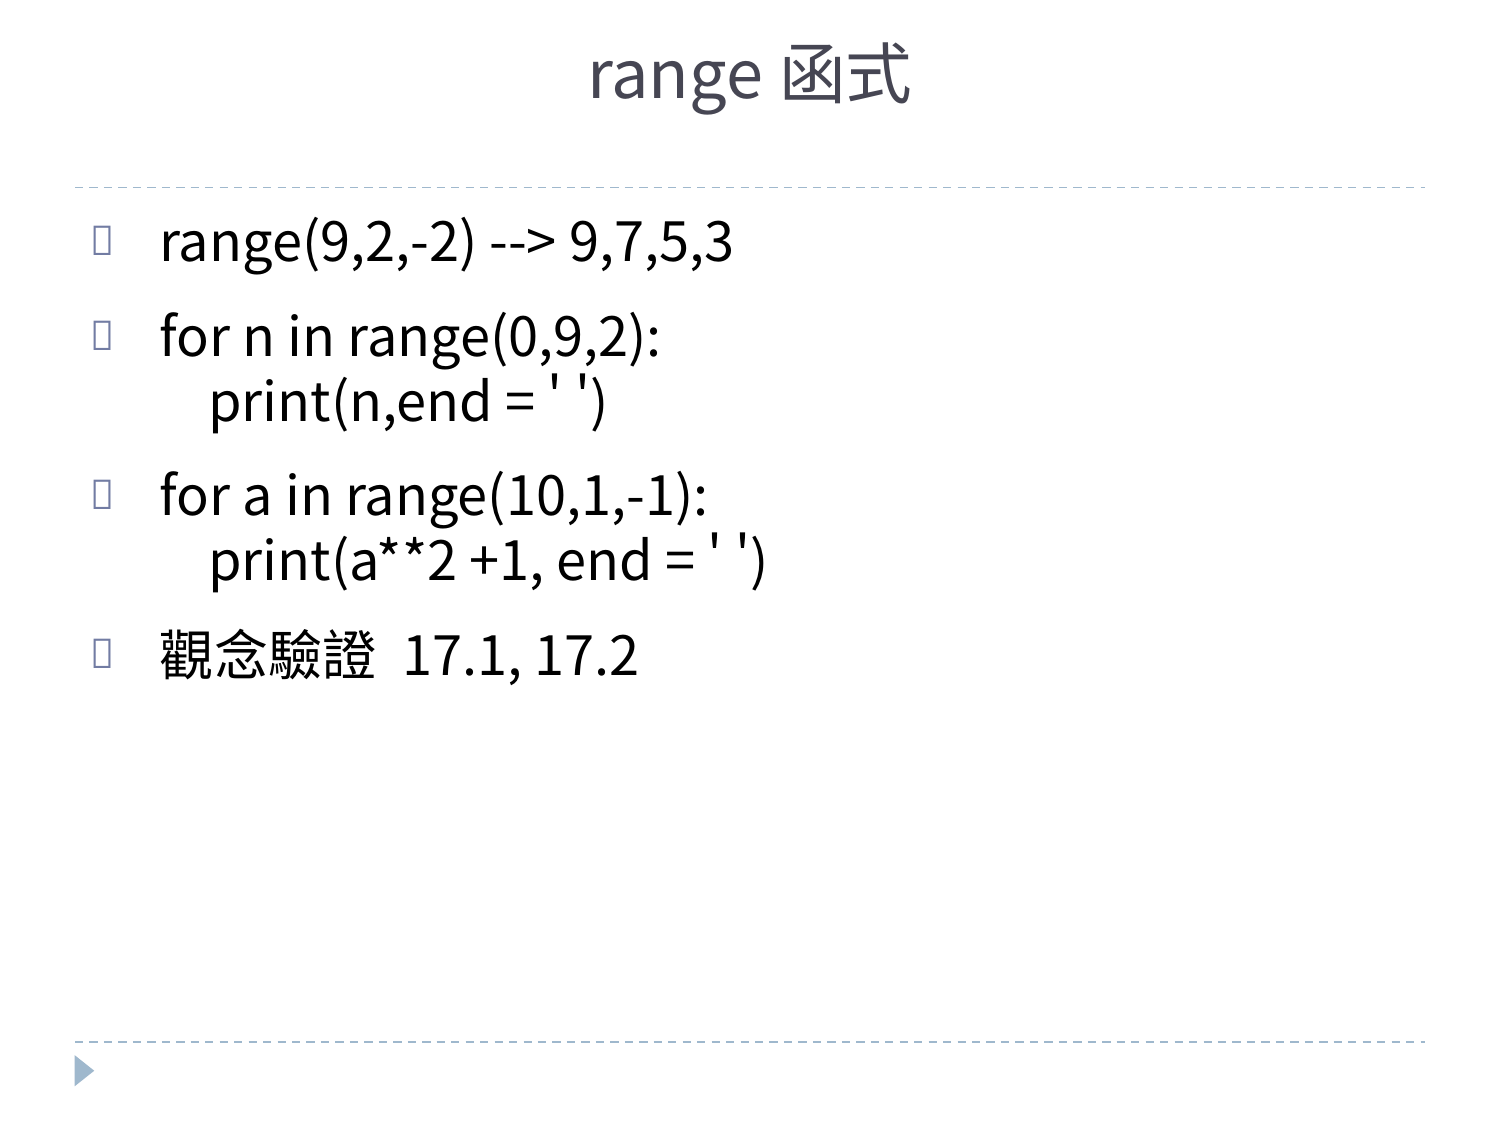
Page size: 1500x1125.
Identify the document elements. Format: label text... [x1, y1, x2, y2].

title range函式 [75, 24, 1425, 188]
list range(9,2,-2) --> 9,7,5,3 for n in range(0,9,2): print(n,end = ' ') for a in range(10,1,-1): print(a**2 +1, end = ' ') 觀念驗證 17.1, 17.2 [75, 200, 1425, 1010]
